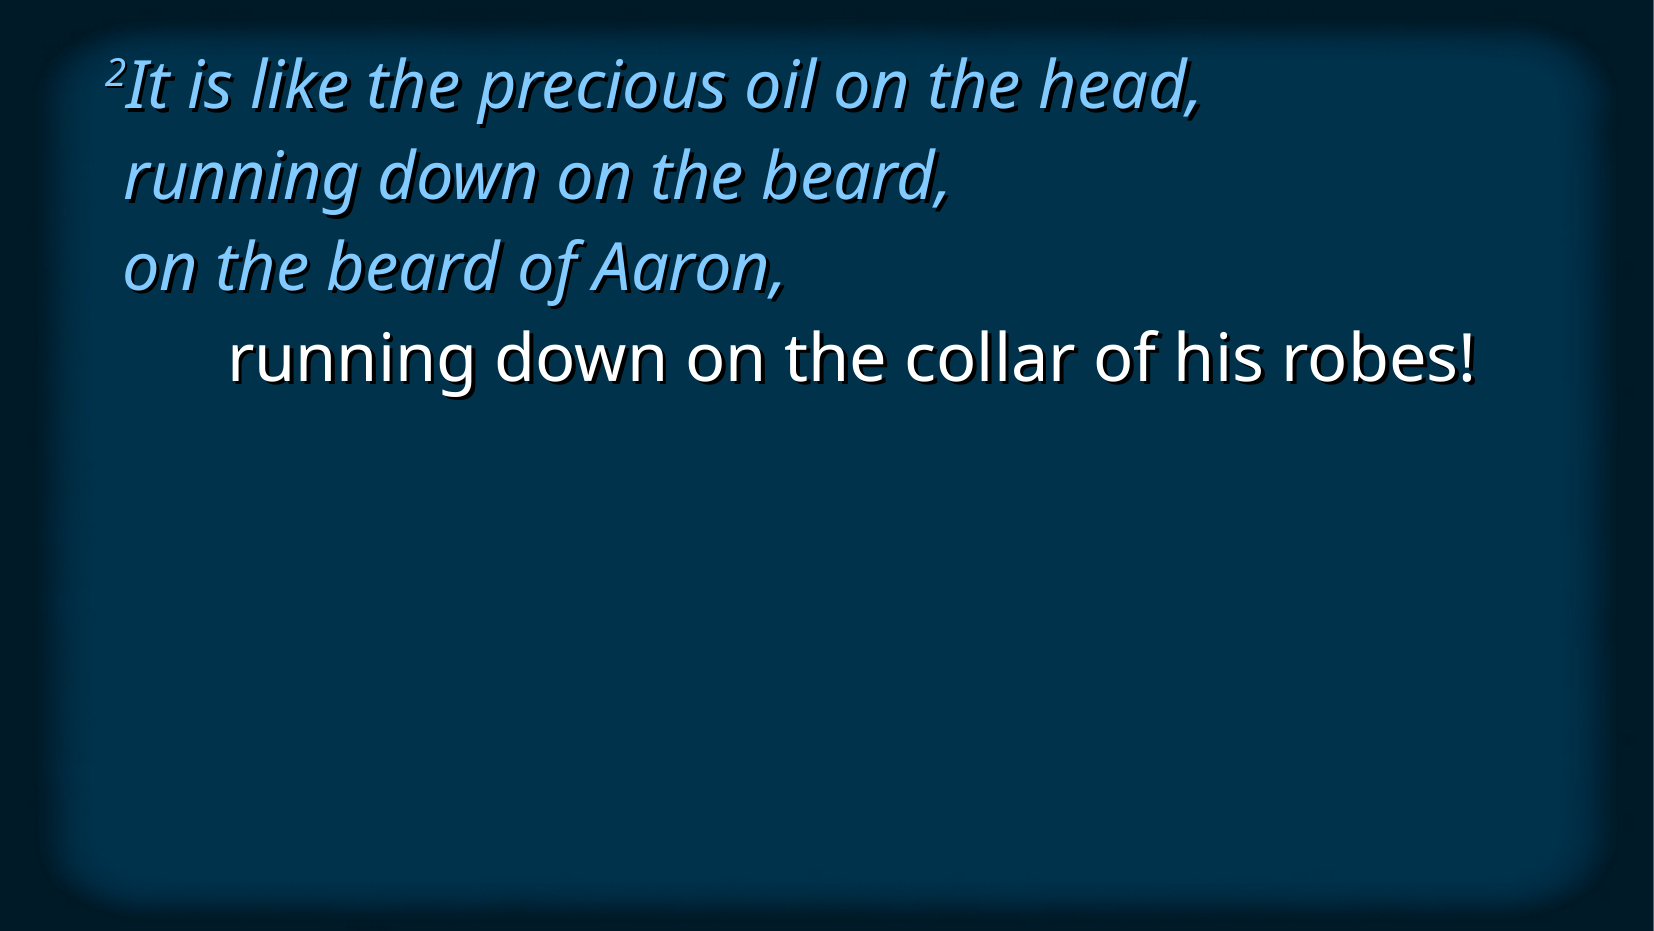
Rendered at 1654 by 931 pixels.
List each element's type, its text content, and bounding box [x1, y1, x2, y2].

picture [0, 0, 1654, 931]
text_box 2It is like the precious oil on the head, running down on the beard, on the beard of Aaron, running down on the collar of his robes! [90, 30, 1576, 400]
